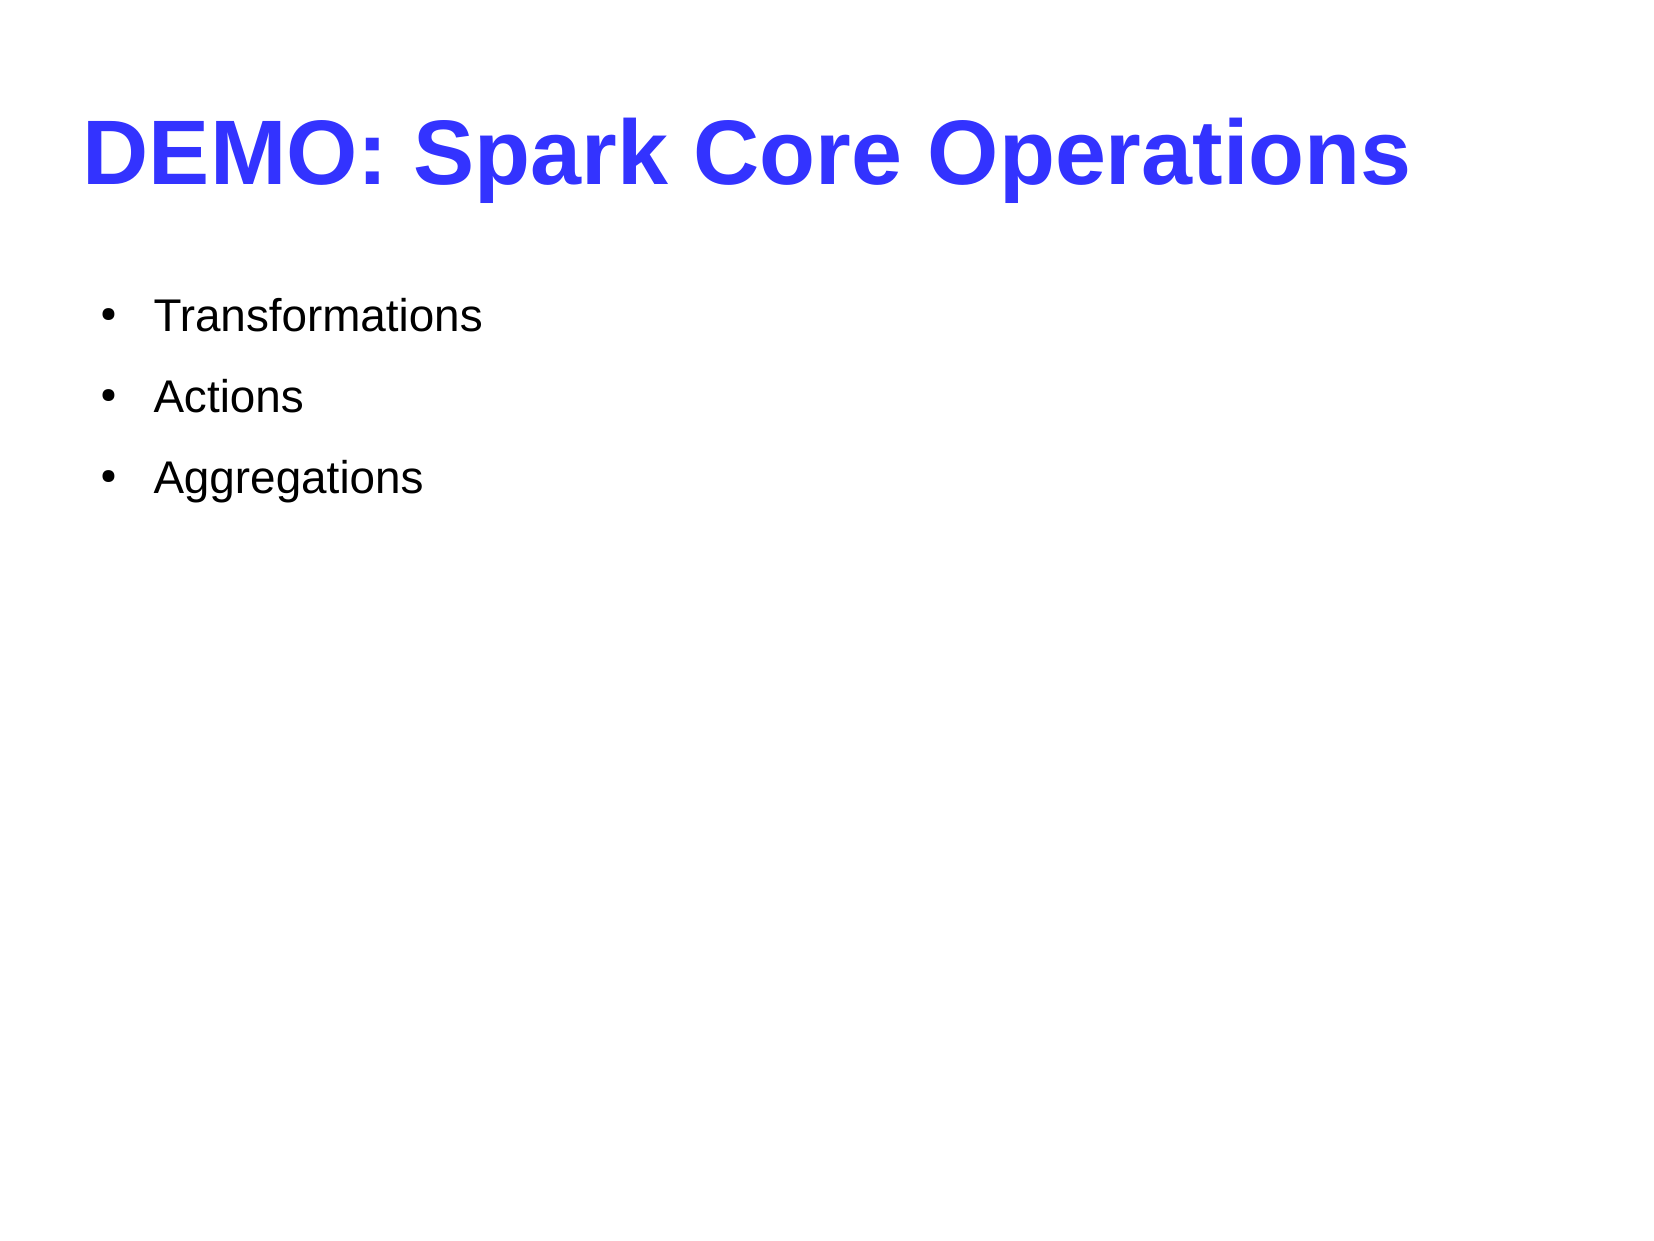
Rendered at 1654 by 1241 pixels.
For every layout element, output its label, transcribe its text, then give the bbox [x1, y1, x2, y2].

title DEMO: Spark Core Operations [82, 49, 1571, 257]
list Transformations Actions Aggregations [82, 290, 1561, 1156]
